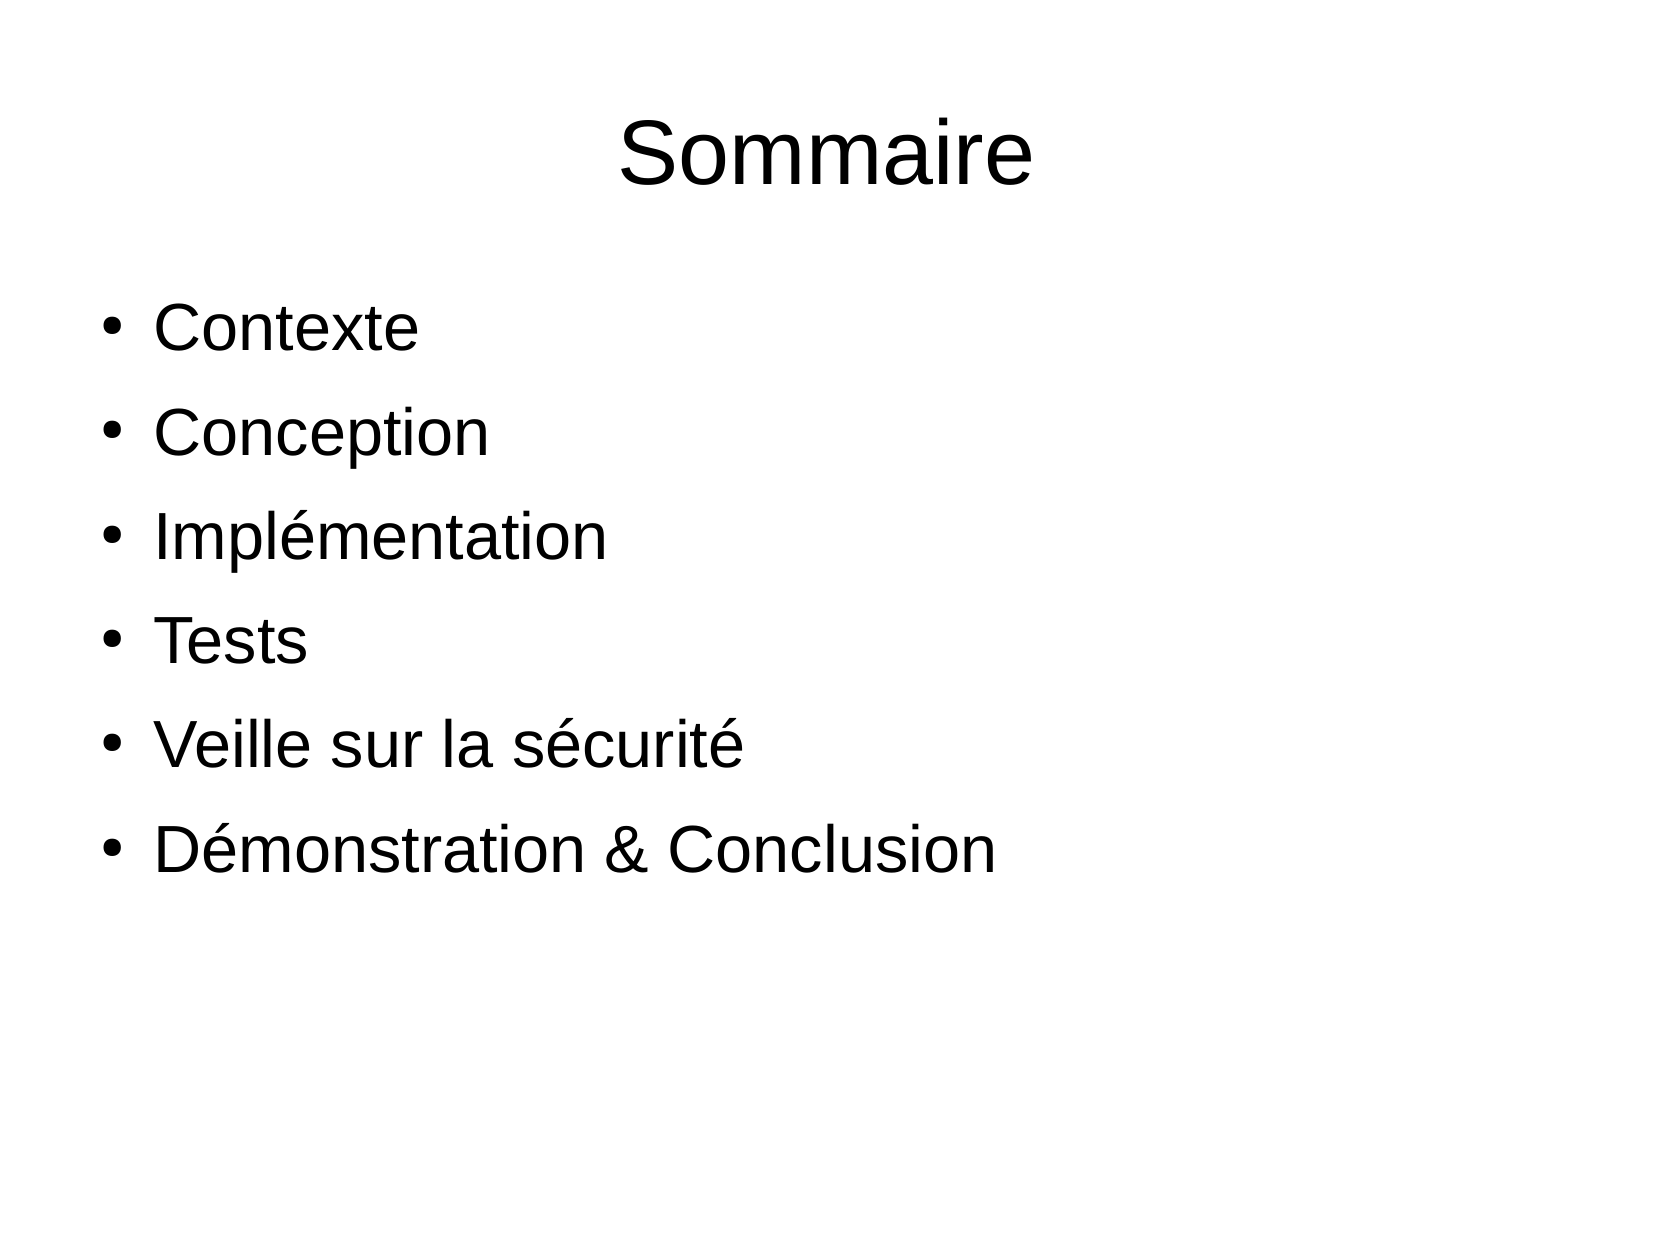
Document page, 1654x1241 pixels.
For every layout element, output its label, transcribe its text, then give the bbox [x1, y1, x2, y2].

title Sommaire [82, 49, 1571, 257]
list Contexte Conception Implémentation Tests Veille sur la sécurité Démonstration & Conclusion [82, 290, 1571, 1109]
